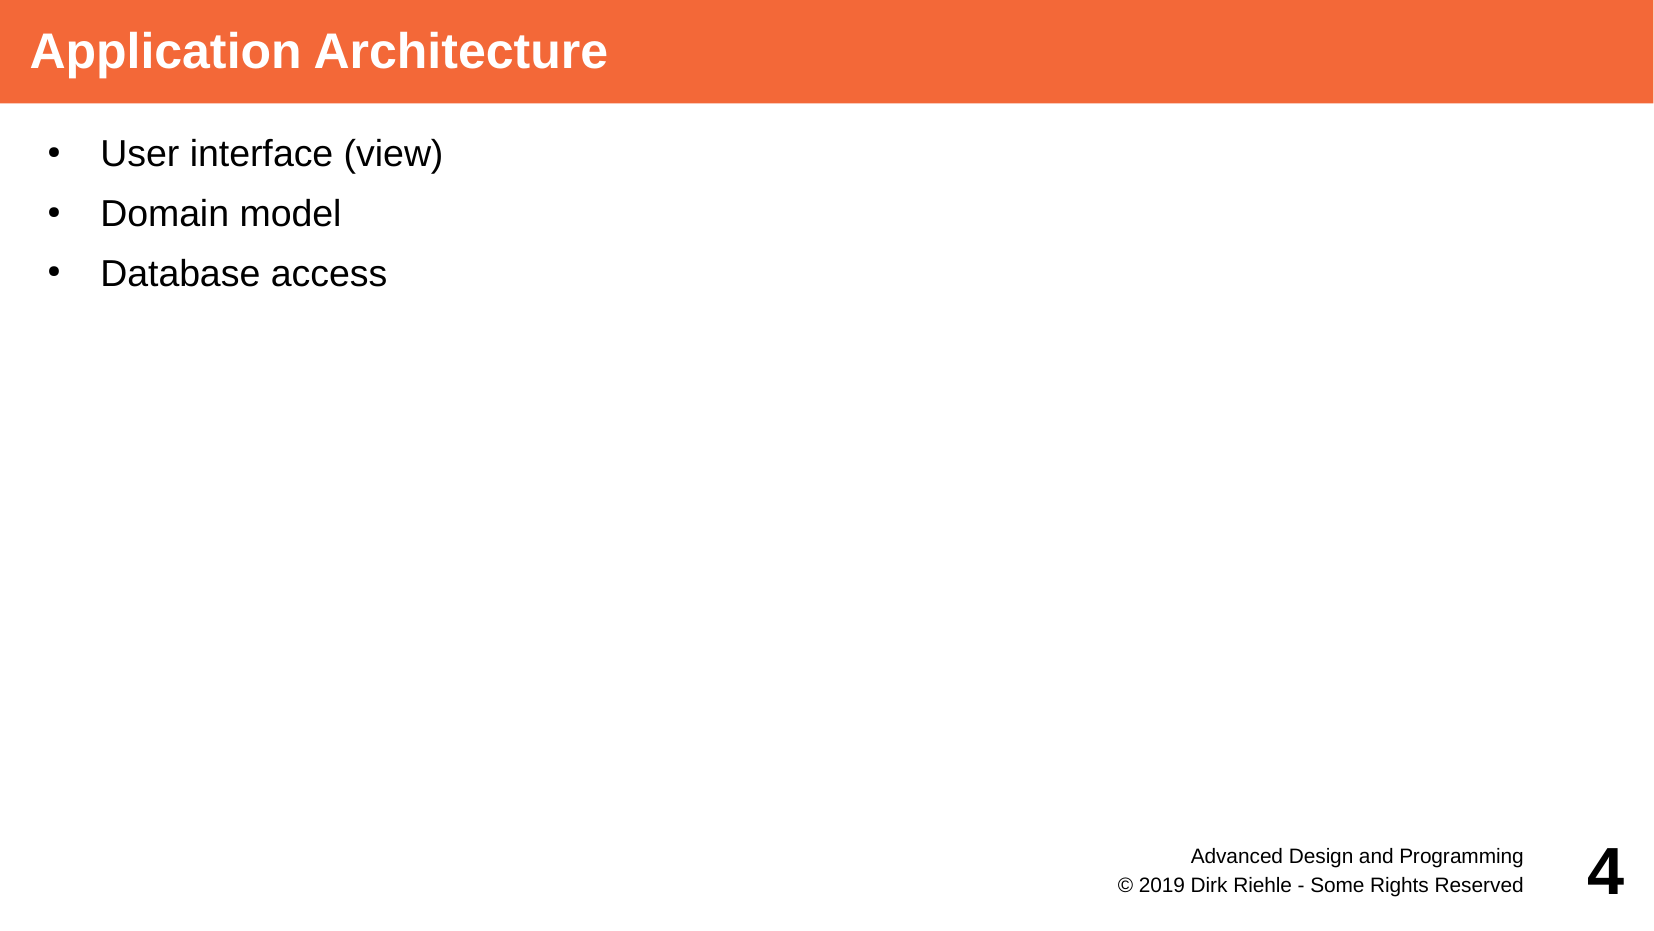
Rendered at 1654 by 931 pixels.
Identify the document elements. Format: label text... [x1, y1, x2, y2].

list User interface (view) Domain model Database access [29, 132, 1625, 813]
title Application Architecture [0, 0, 1654, 104]
